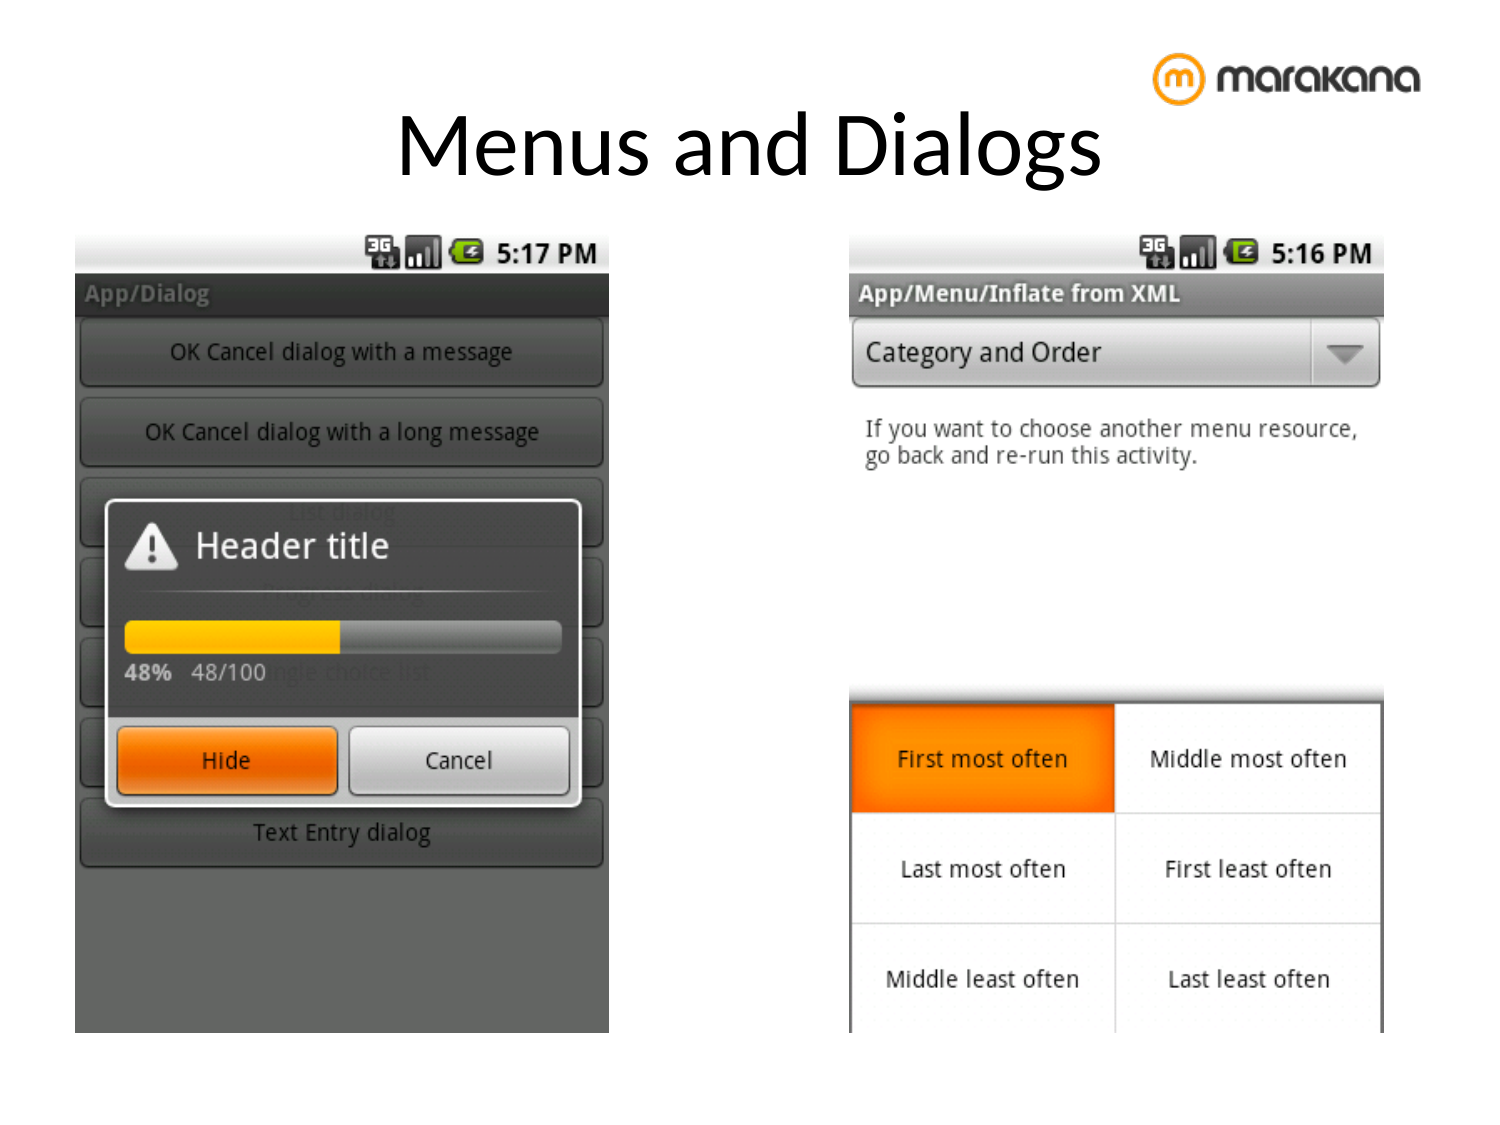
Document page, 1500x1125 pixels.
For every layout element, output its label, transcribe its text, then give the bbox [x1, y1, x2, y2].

picture [75, 232, 609, 1033]
picture [849, 232, 1384, 1033]
title Menus and Dialogs [75, 45, 1425, 233]
